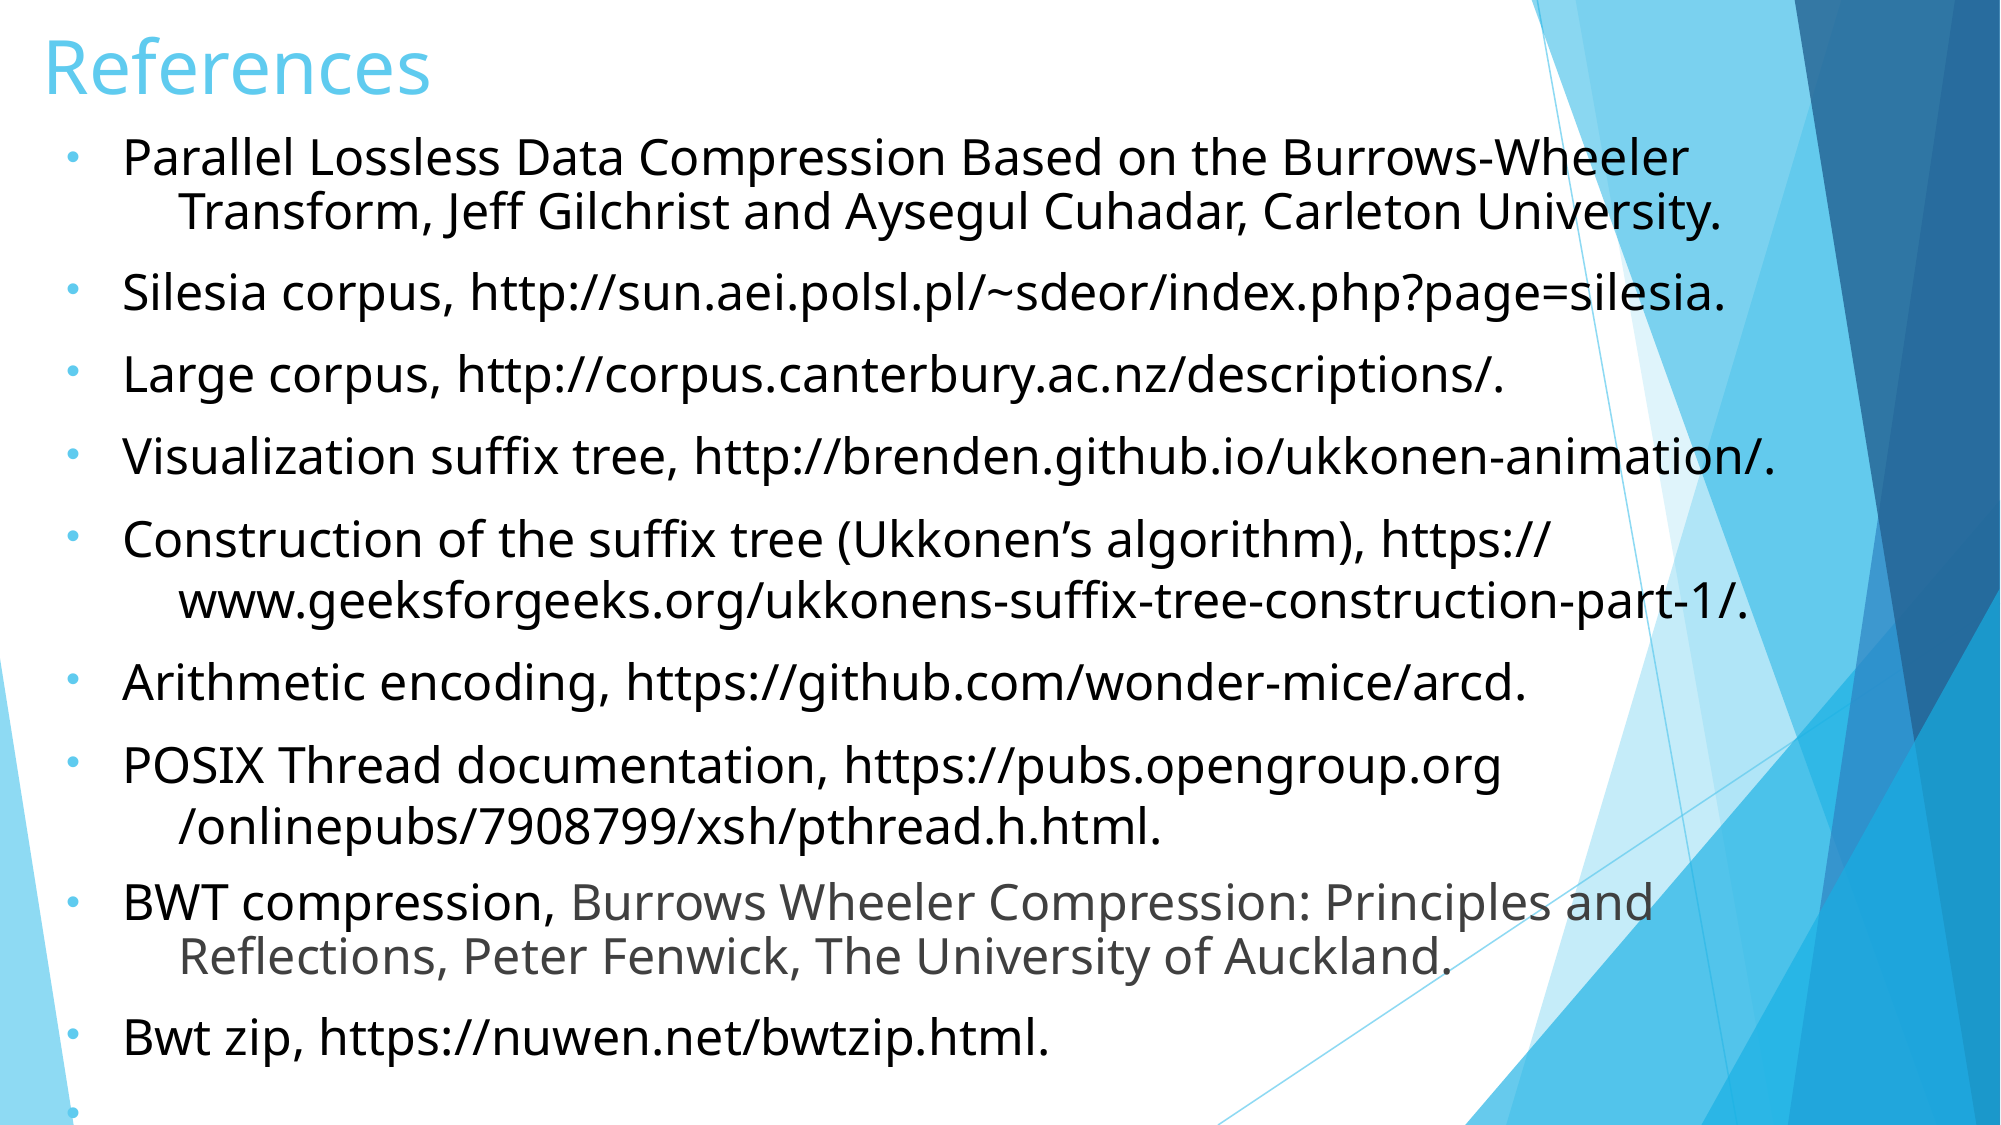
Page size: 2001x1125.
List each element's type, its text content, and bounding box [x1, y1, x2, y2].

list Parallel Lossless Data Compression Based on the Burrows-Wheeler Transform, Jeff Gilchrist and Aysegul Cuhadar, Carleton University. Silesia corpus, http://sun.aei.polsl.pl/~sdeor/index.php?page=silesia. Large corpus, http://corpus.canterbury.ac.nz/descriptions/. Visualization suffix tree, http://brenden.github.io/ukkonen-animation/. Construction of the suffix tree (Ukkonen’s algorithm), https://www.geeksforgeeks.org/ukkonens-suffix-tree-construction-part-1/. Arithmetic encoding, https://github.com/wonder-mice/arcd. POSIX Thread documentation, https://pubs.opengroup.org/onlinepubs/7908799/xsh/pthread.h.html. BWT compression, Burrows Wheeler Compression: Principles and Reflections, Peter Fenwick, The University of Auckland. Bwt zip, https://nuwen.net/bwtzip.html. [51, 125, 1794, 1091]
title References [27, 11, 1438, 122]
